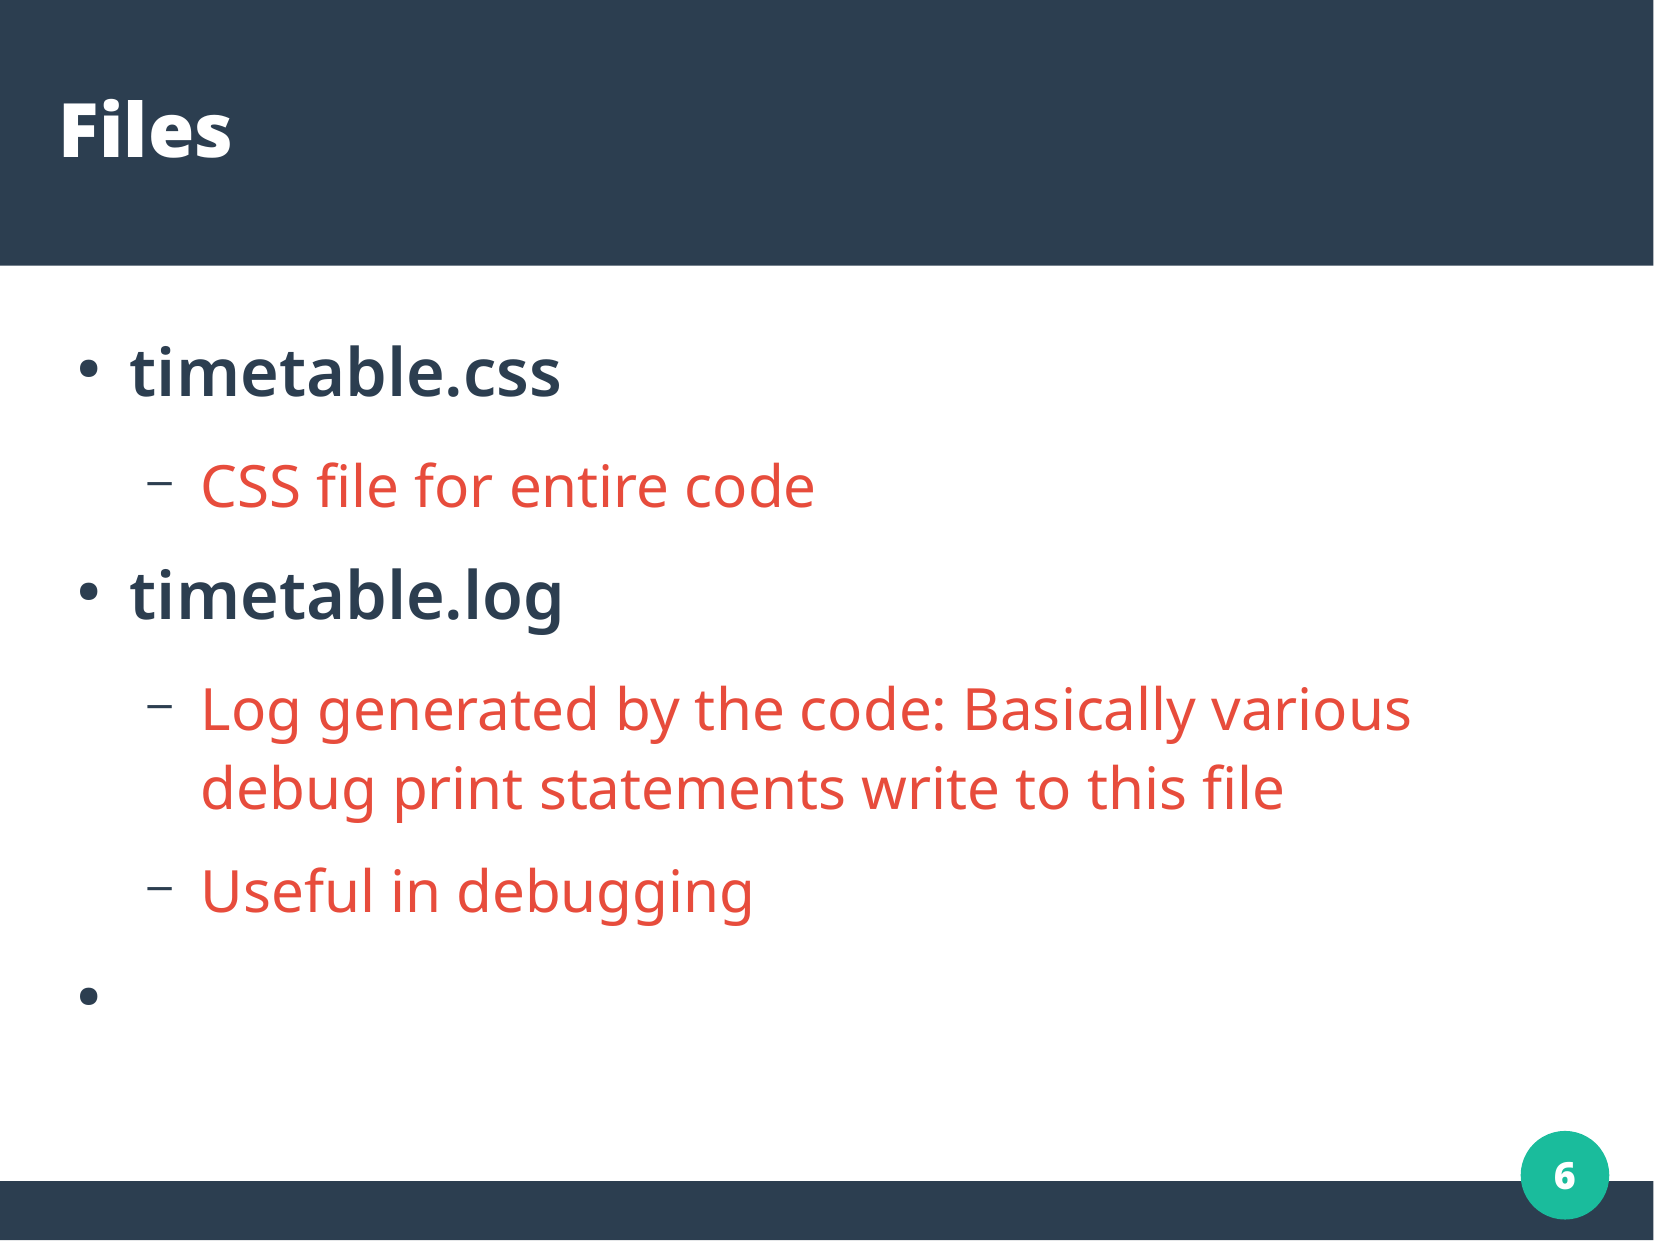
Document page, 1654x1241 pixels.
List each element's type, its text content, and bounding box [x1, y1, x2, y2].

title Files [59, 49, 1595, 207]
list timetable.css CSS file for entire code timetable.log Log generated by the code: Basically various debug print statements write to this file Useful in debugging [59, 324, 1595, 1152]
